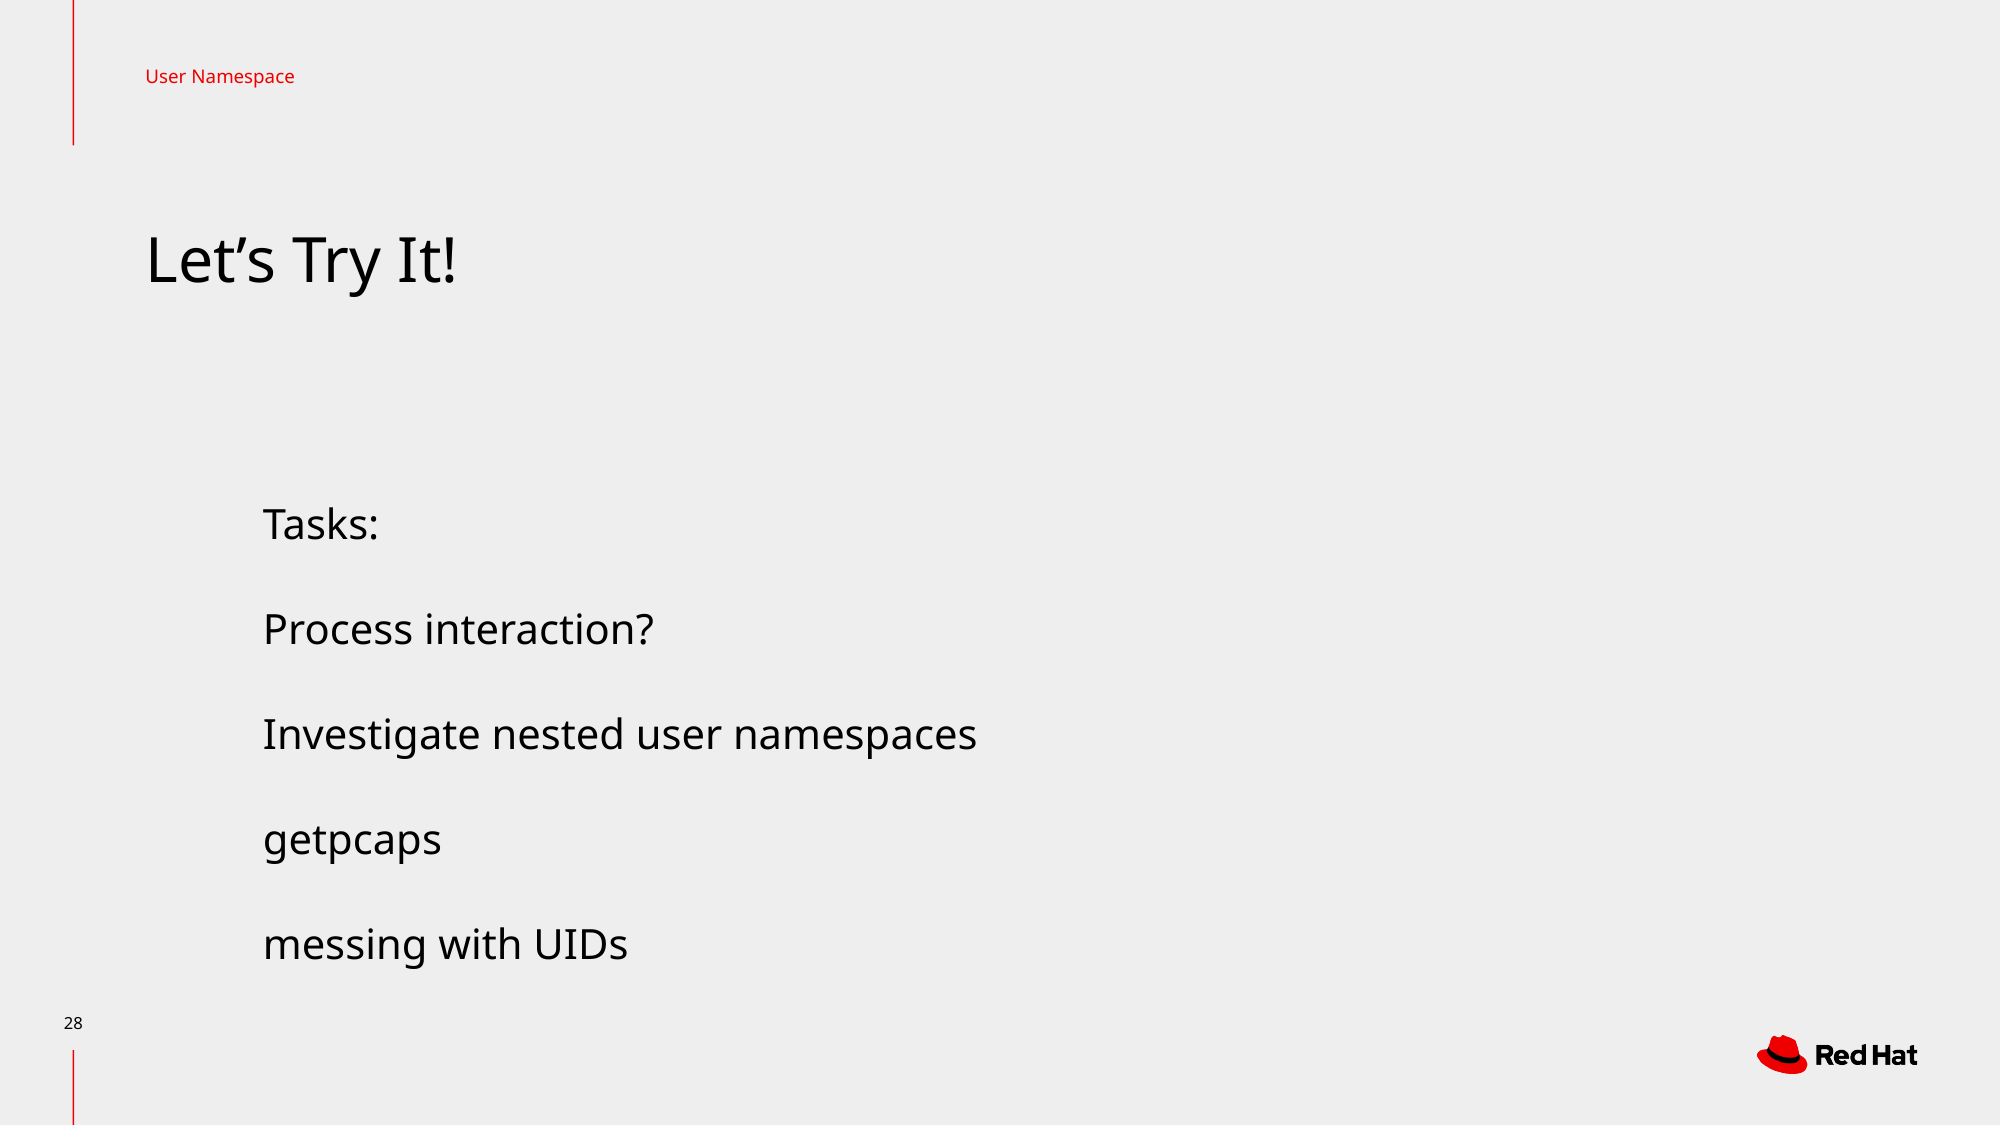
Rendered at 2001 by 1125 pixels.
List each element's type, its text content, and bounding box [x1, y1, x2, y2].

subtitle User Namespace [73, 9, 919, 143]
picture [1757, 1035, 1918, 1074]
title Let’s Try It! [73, 193, 1713, 353]
title Tasks: Process interaction? Investigate nested user namespaces getpcaps messing with UIDs [262, 442, 1516, 1012]
slide_number <number> [13, 1012, 134, 1036]
